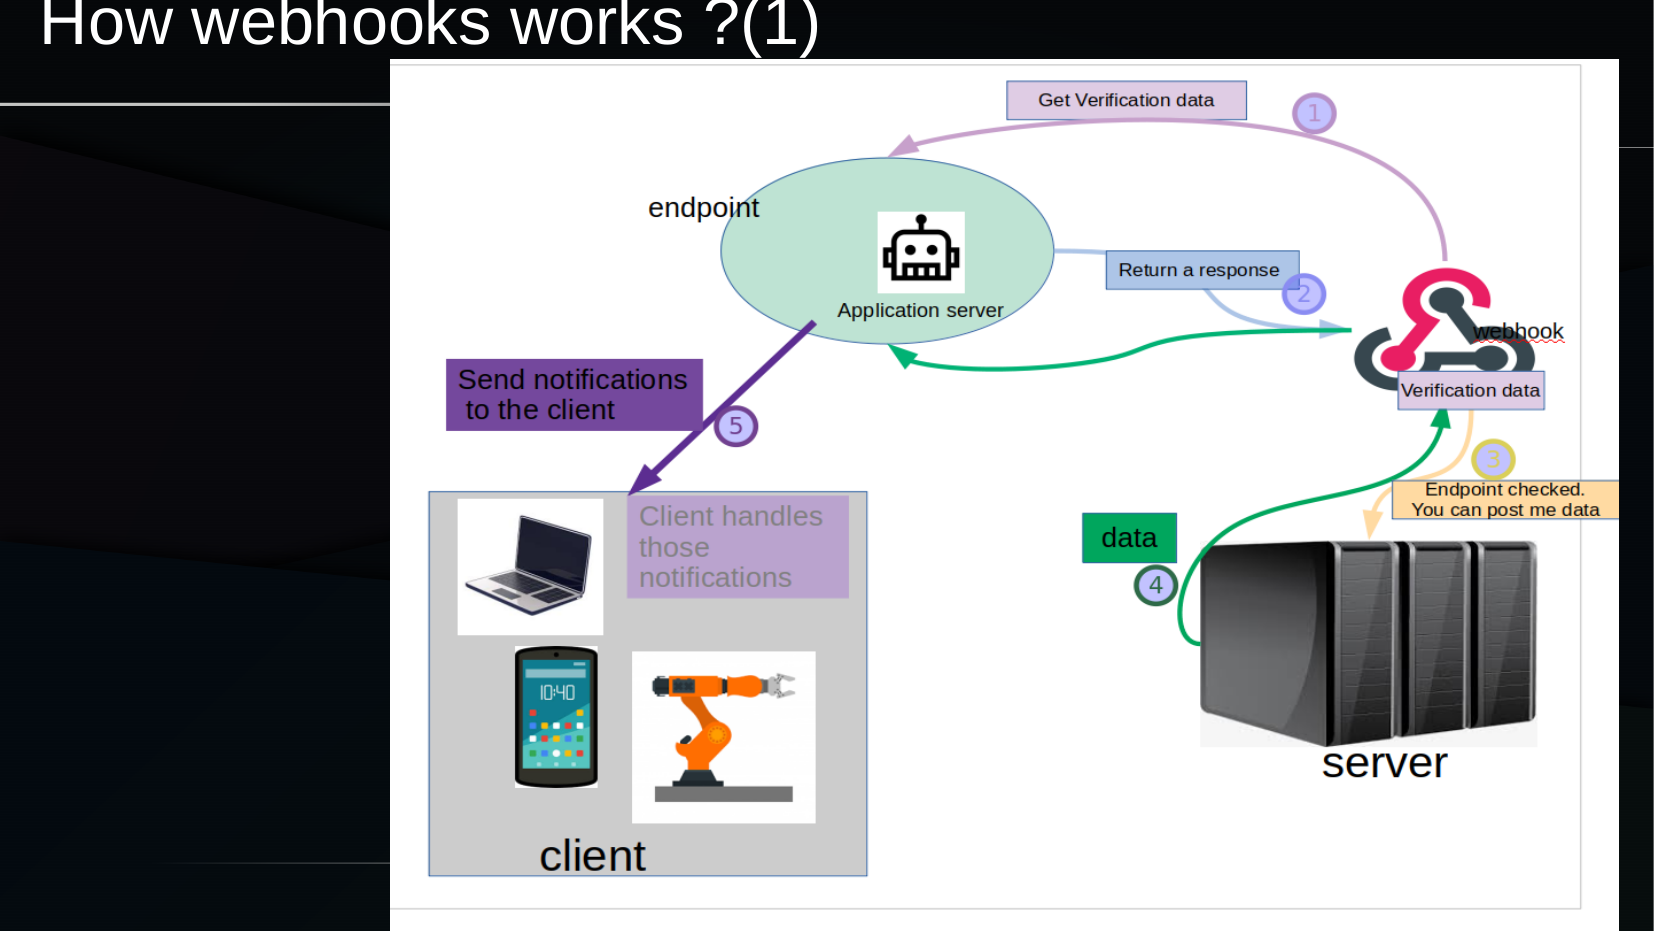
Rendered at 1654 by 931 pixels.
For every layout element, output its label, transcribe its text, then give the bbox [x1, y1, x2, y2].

picture [0, 0, 1654, 931]
title How webhooks works ?(1) [40, 0, 1606, 75]
